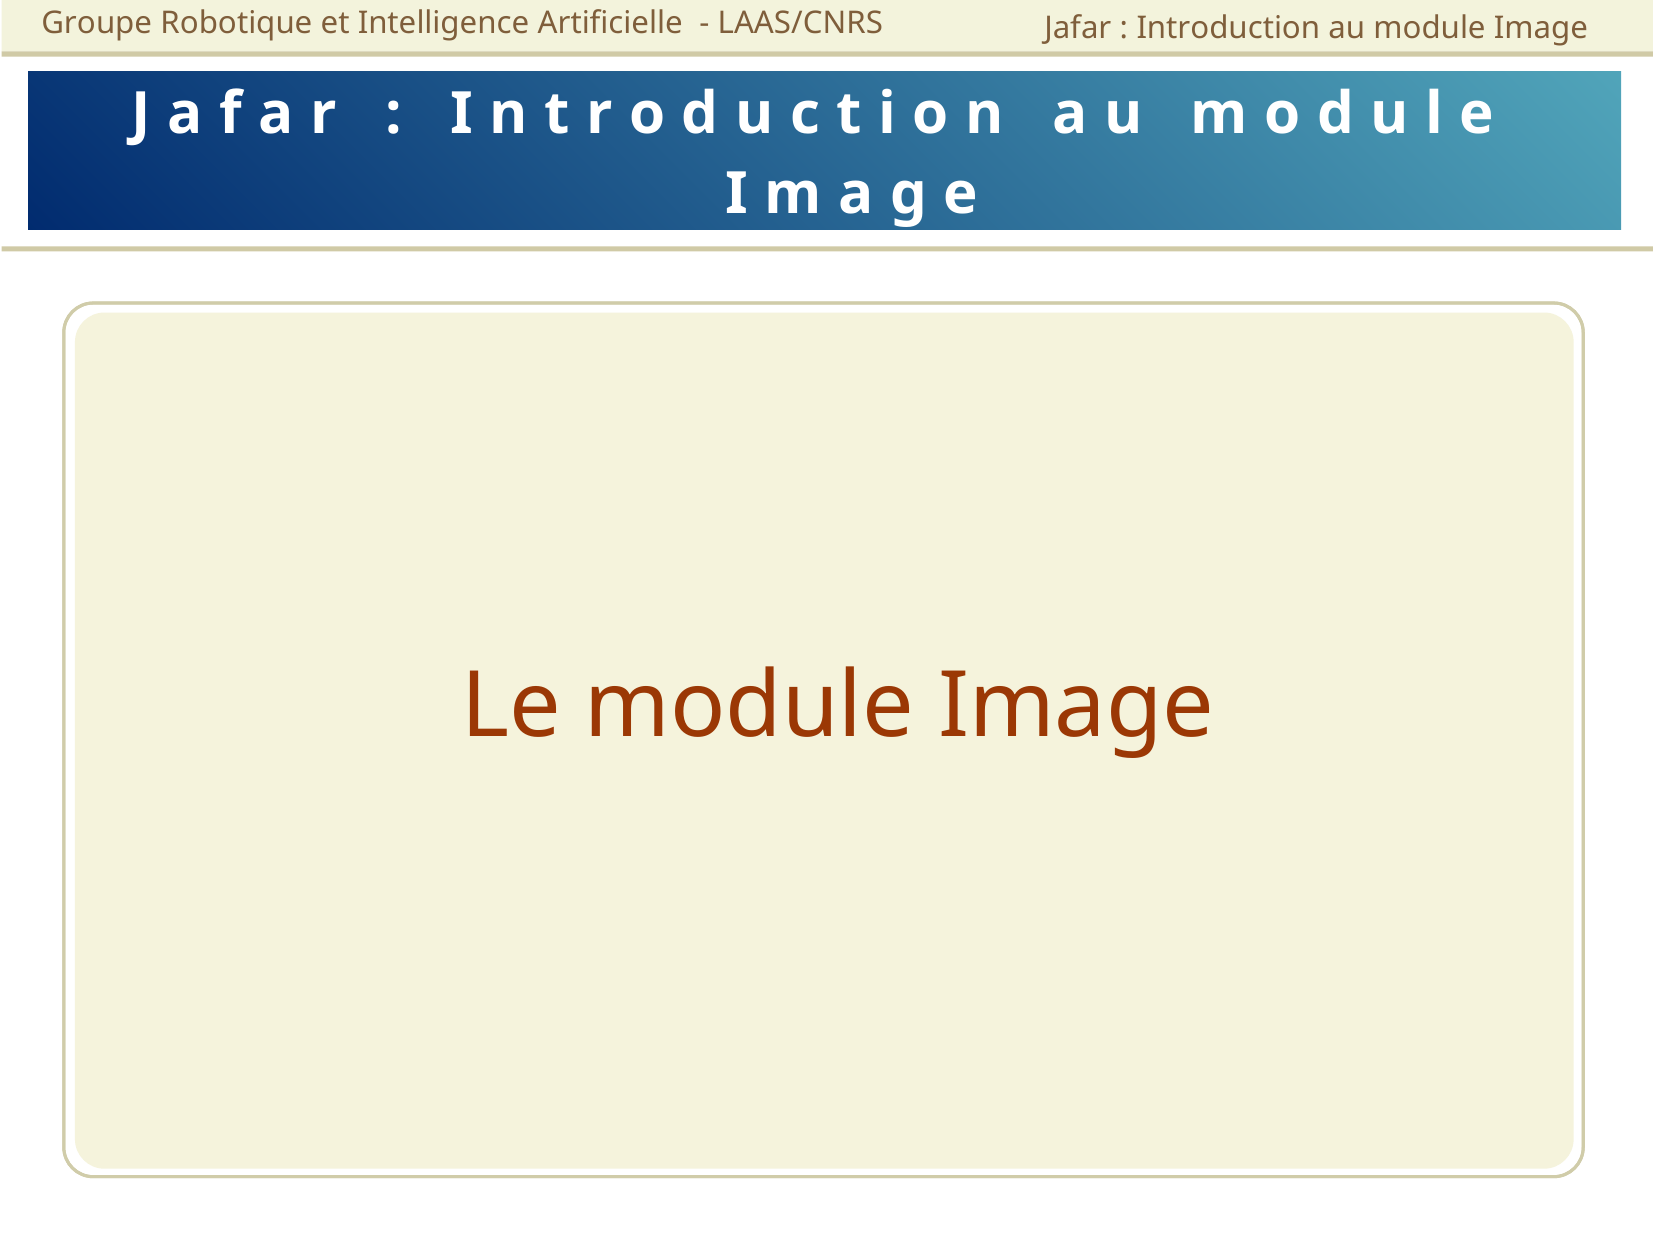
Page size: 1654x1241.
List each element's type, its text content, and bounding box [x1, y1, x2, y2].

subtitle Le module Image [125, 347, 1516, 1129]
title Jafar : Introduction au module Image [57, 81, 1587, 221]
